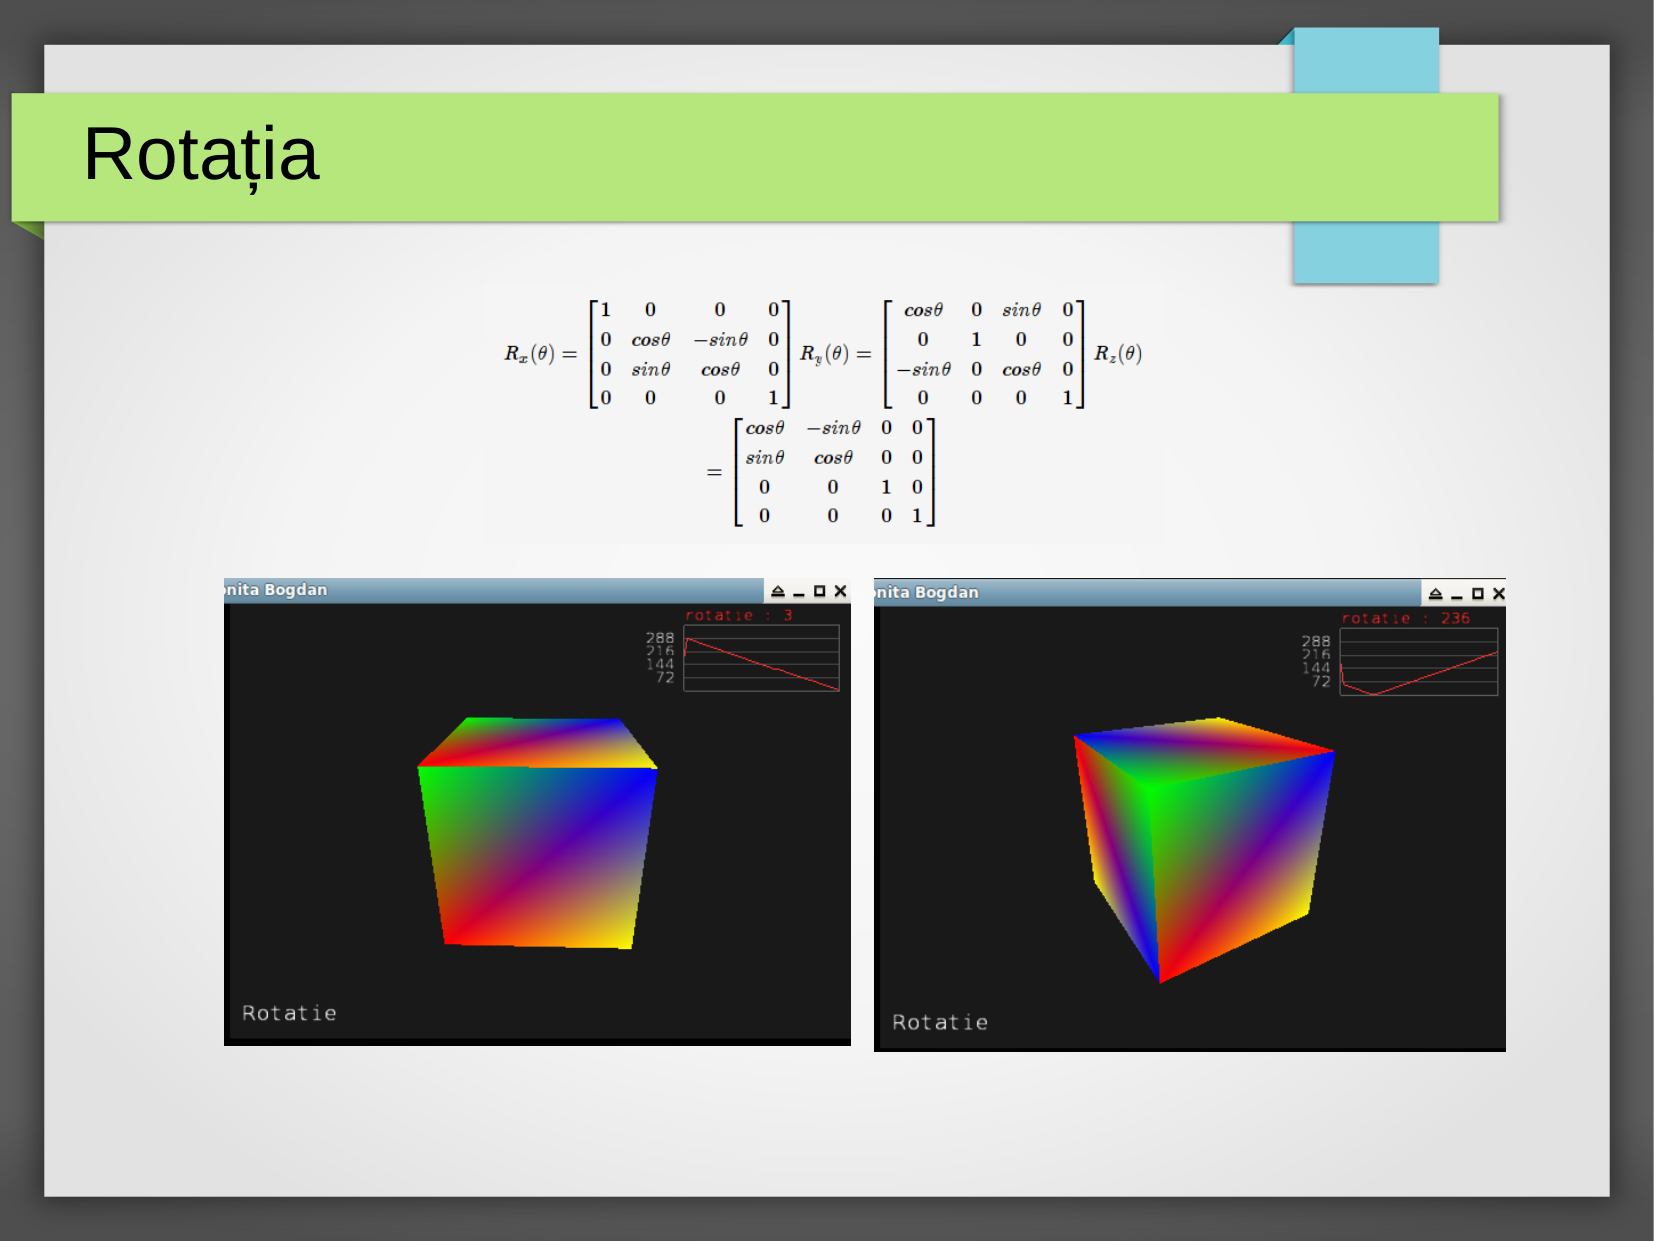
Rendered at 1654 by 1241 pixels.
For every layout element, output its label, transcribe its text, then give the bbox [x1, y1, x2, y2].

title Rotația [82, 94, 1264, 213]
picture [0, 0, 1654, 1241]
